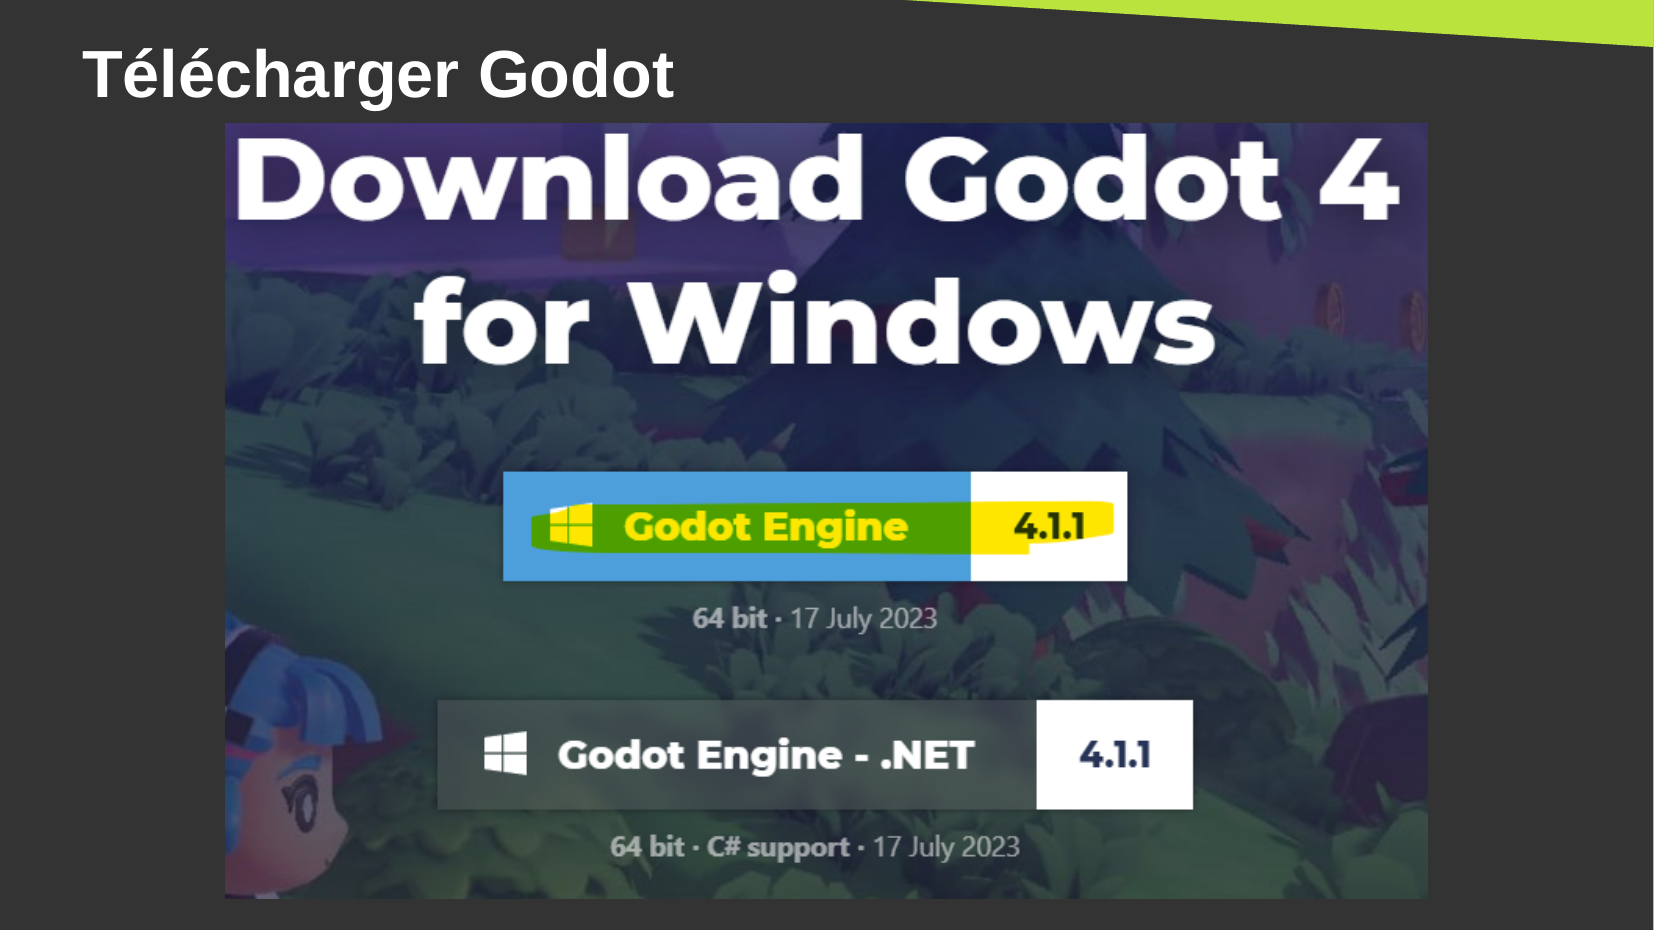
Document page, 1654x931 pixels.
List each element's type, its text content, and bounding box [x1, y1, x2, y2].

title Télécharger Godot [82, 37, 1571, 112]
picture [225, 123, 1428, 899]
text_box [904, 0, 1654, 48]
